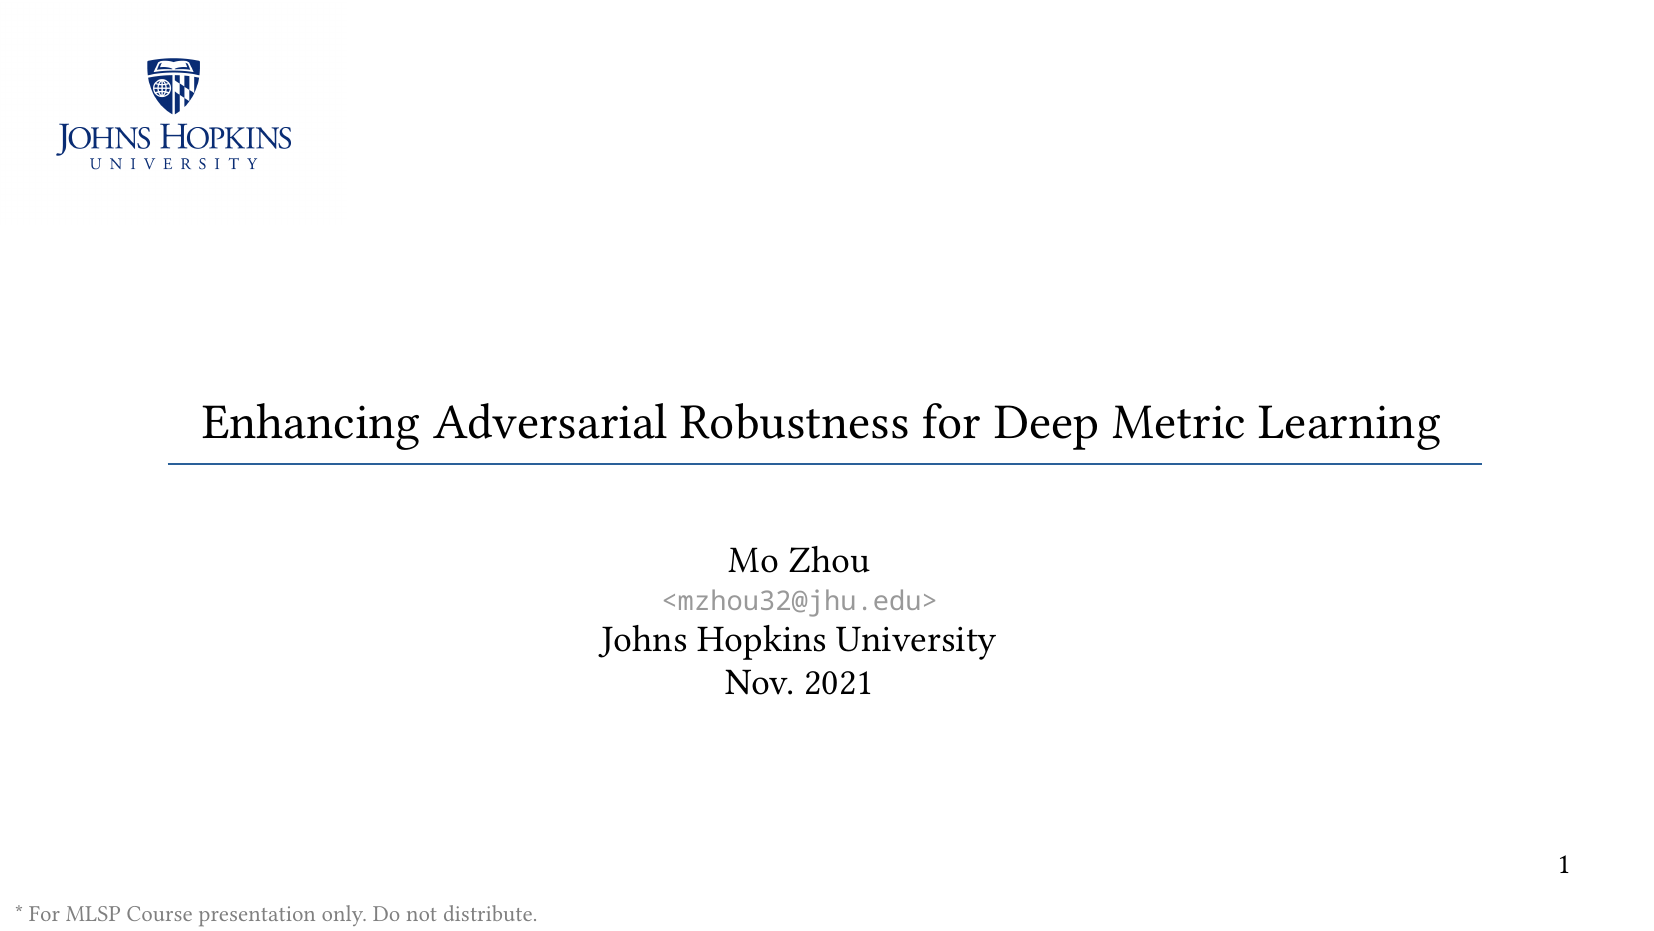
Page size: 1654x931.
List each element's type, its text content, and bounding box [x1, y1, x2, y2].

text_box Mo Zhou <mzhou32@jhu.edu> Johns Hopkins University Nov. 2021 [586, 531, 1013, 706]
text_box Enhancing Adversarial Robustness for Deep Metric Learning [187, 386, 1512, 459]
text_box * For MLSP Course presentation only. Do not distribute. [0, 894, 554, 931]
picture [0, 2, 347, 226]
